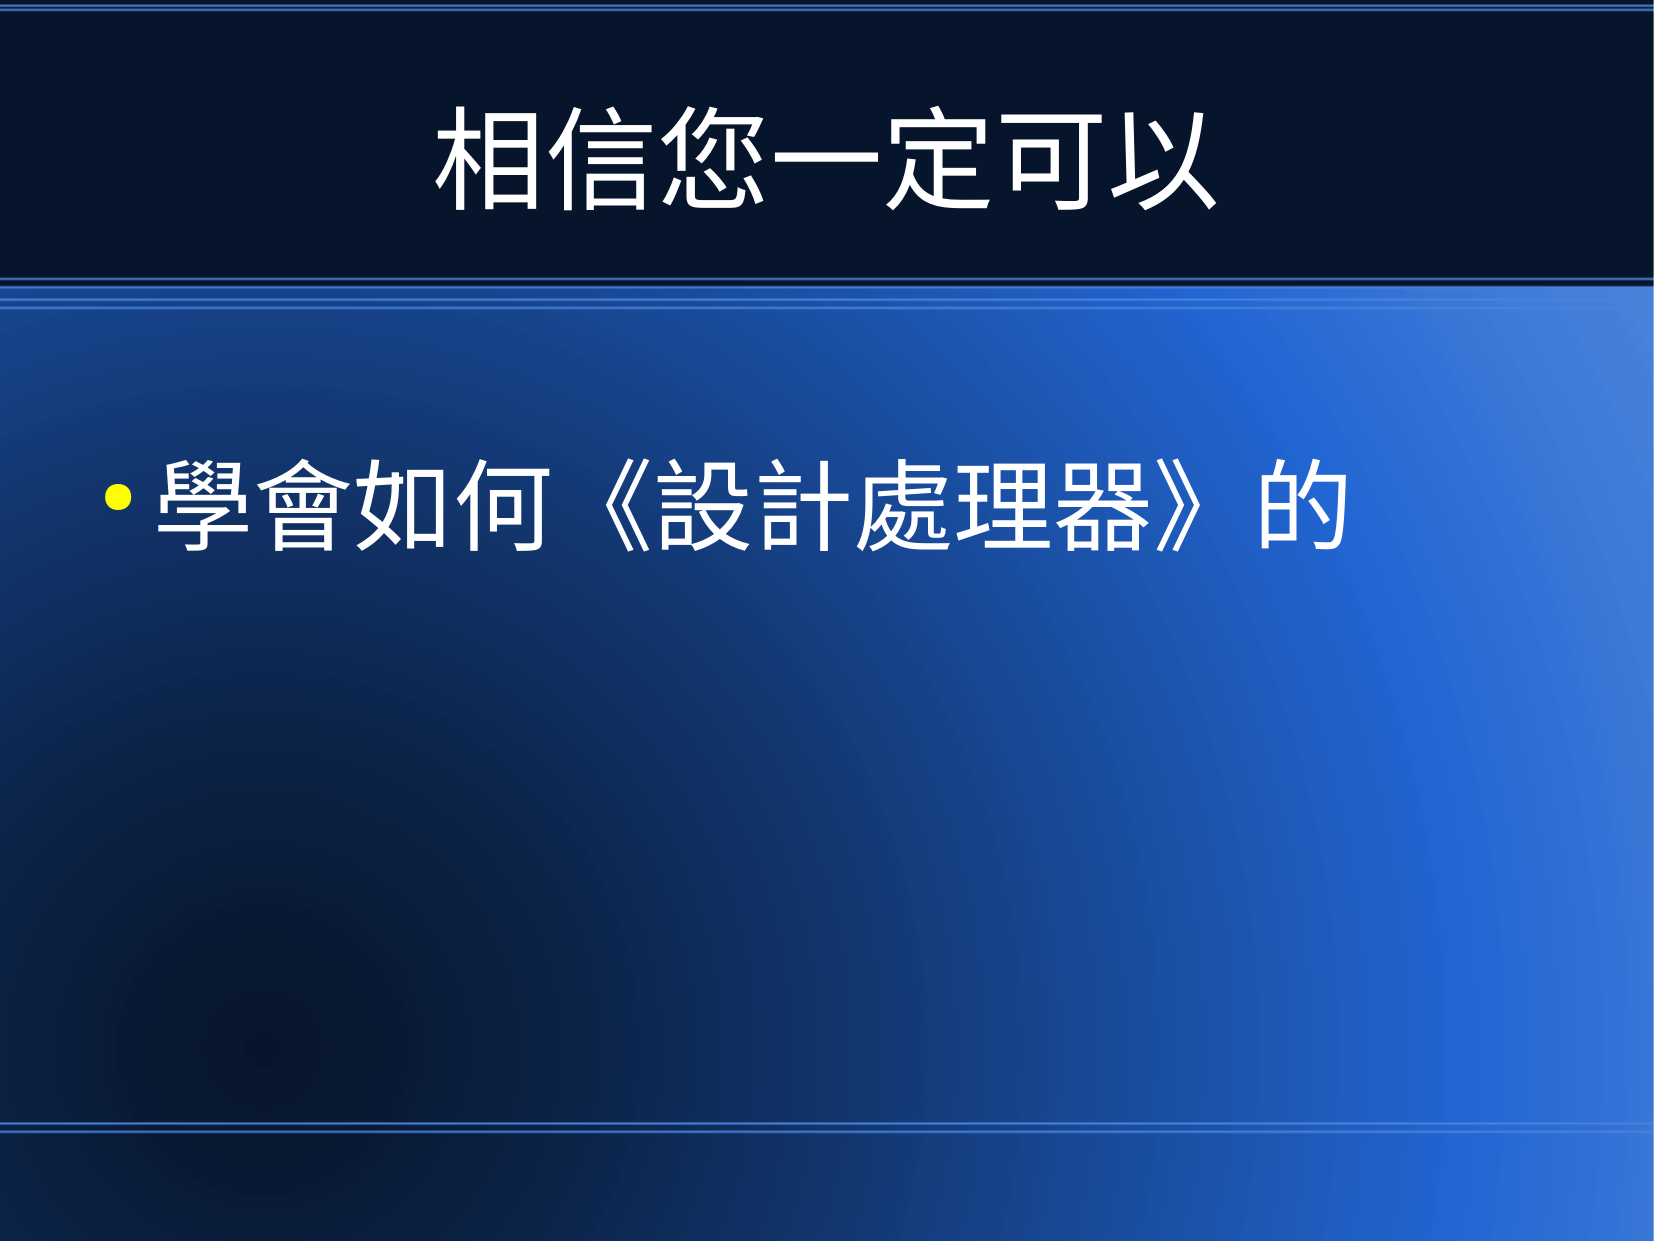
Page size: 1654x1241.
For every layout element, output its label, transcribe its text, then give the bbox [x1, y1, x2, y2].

picture [0, 0, 1654, 1241]
list 學會如何《設計處理器》的 [82, 355, 1571, 1241]
title 相信您一定可以 [82, 49, 1571, 257]
